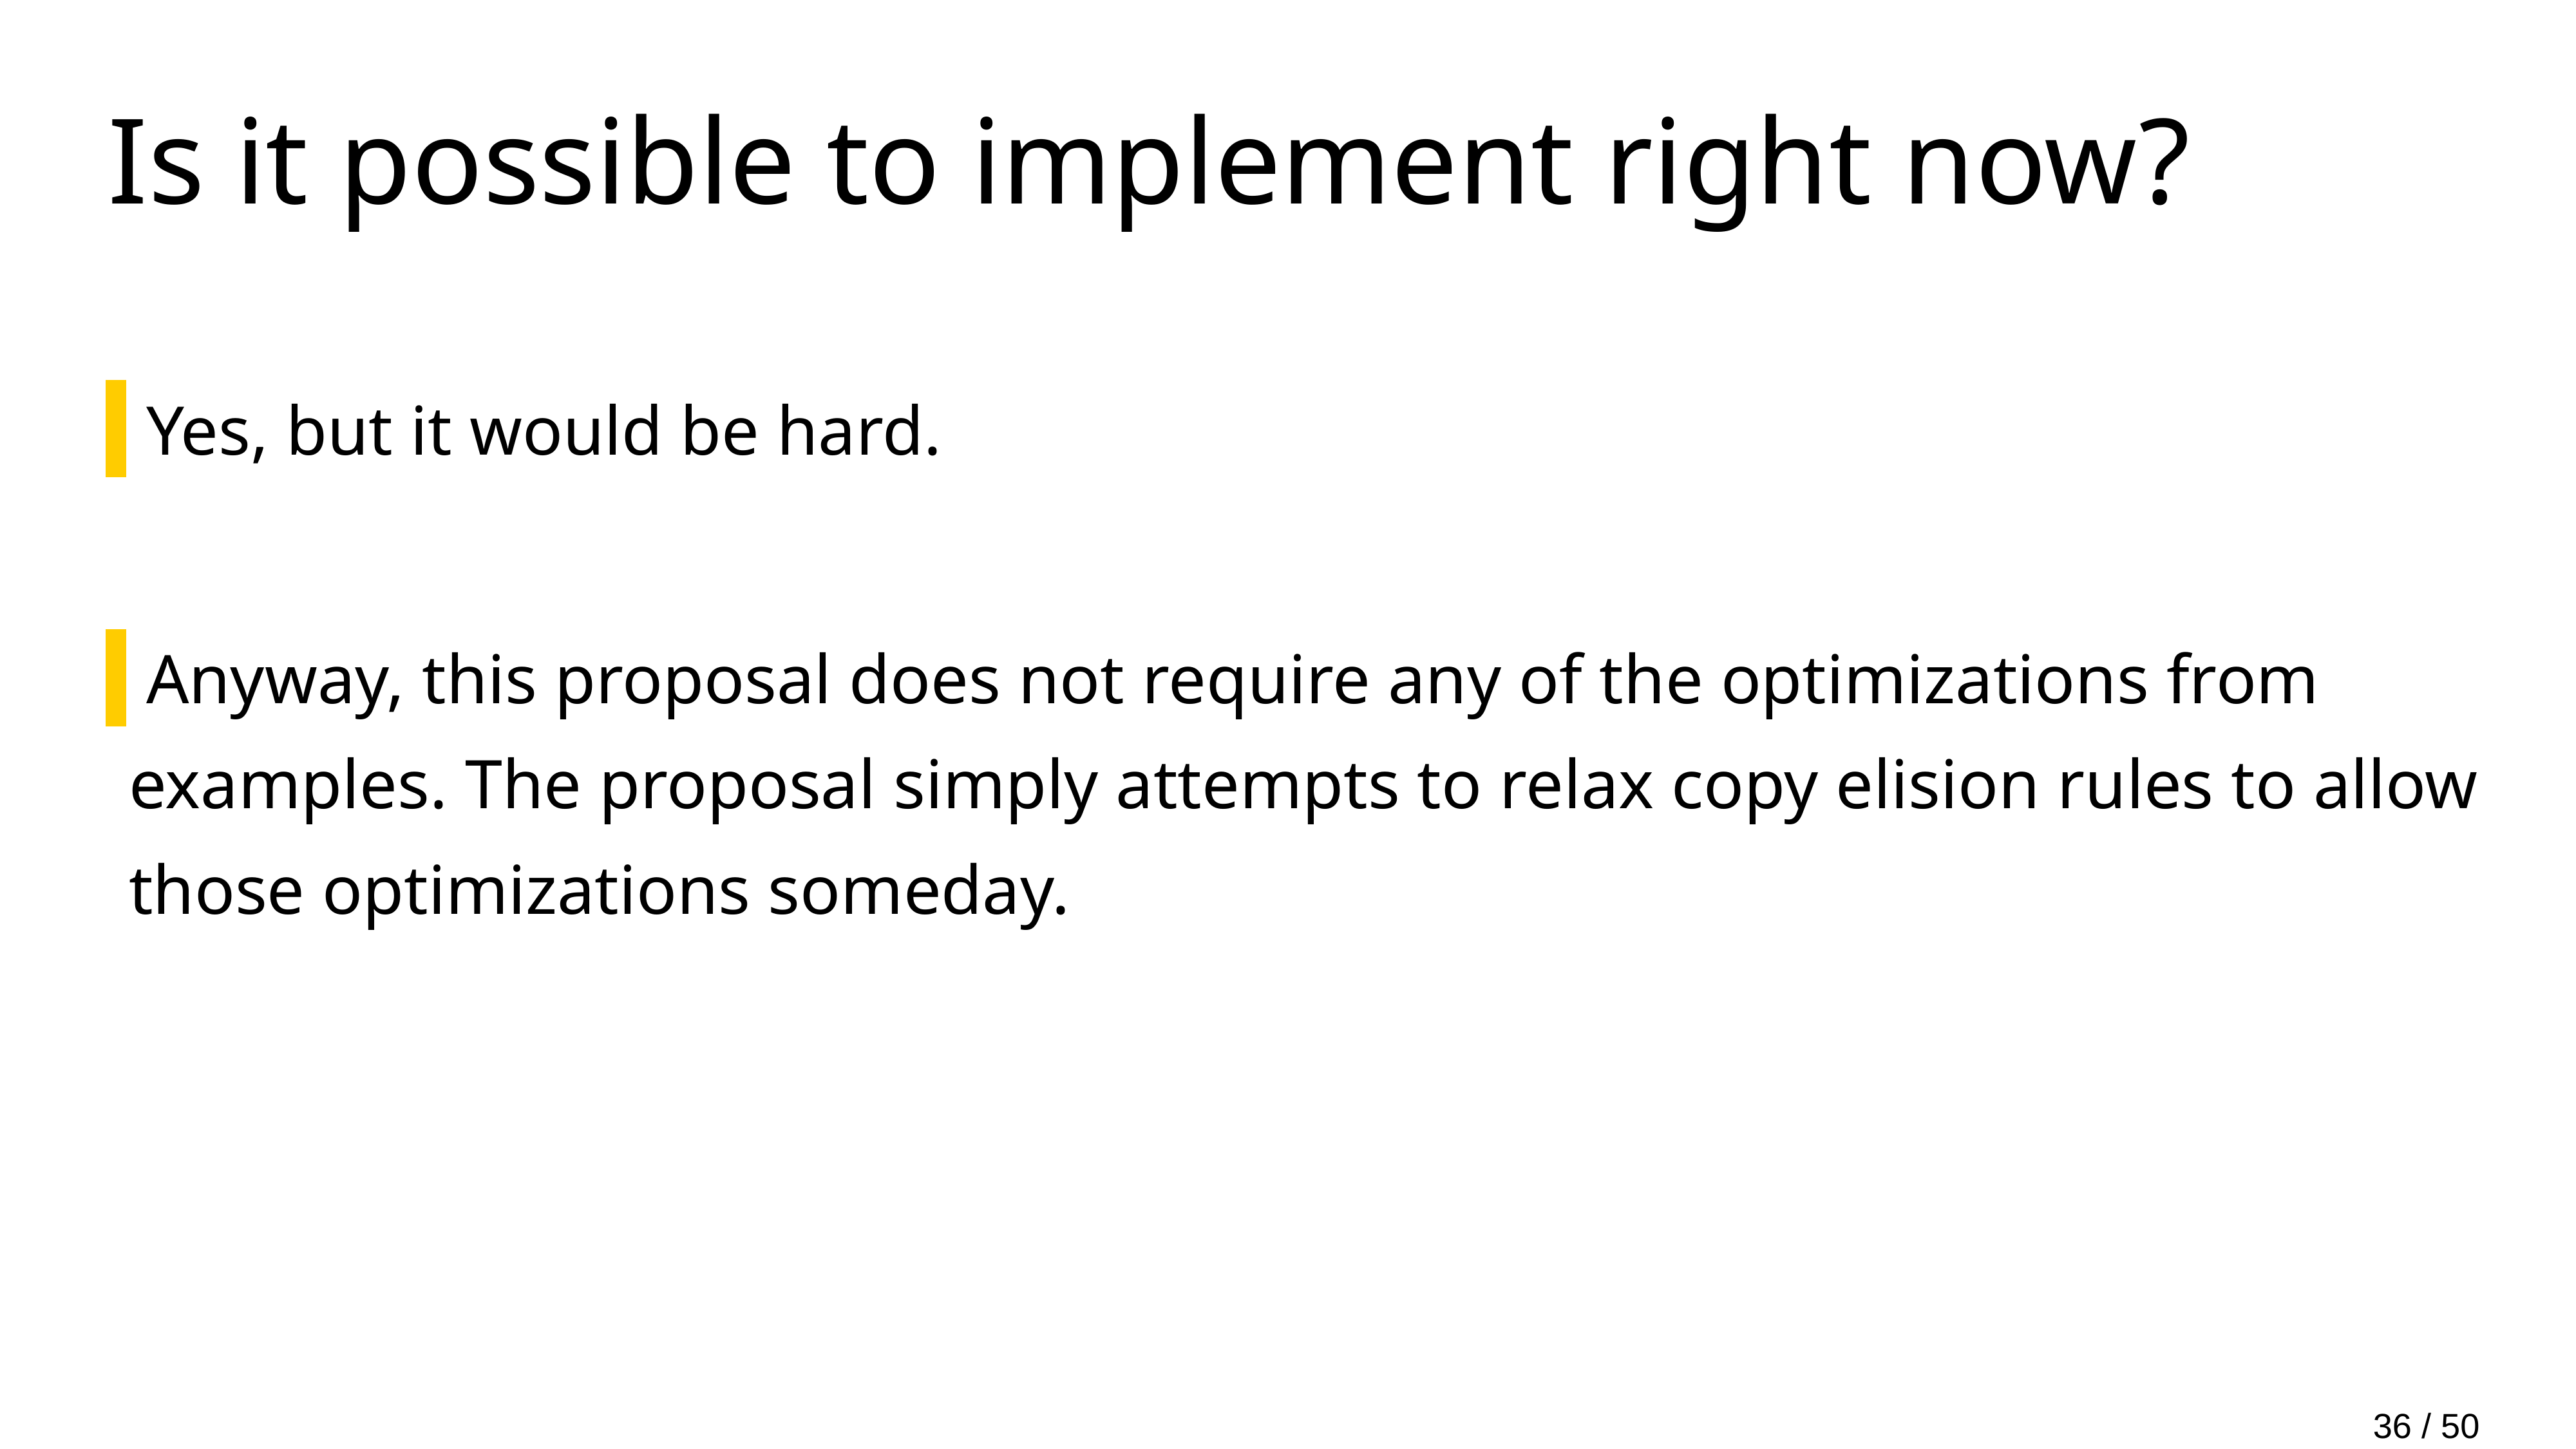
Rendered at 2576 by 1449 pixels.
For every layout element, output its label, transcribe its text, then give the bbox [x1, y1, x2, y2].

title Is it possible to implement right now? [108, 80, 2468, 242]
text_box <number> / 50 [2363, 1402, 2576, 1449]
text_box Yes, but it would be hard. Anyway, this proposal does not require any of the optimizations from examples. The proposal simply attempts to relax copy elision rules to allow those optimizations someday. [96, 364, 2512, 1419]
